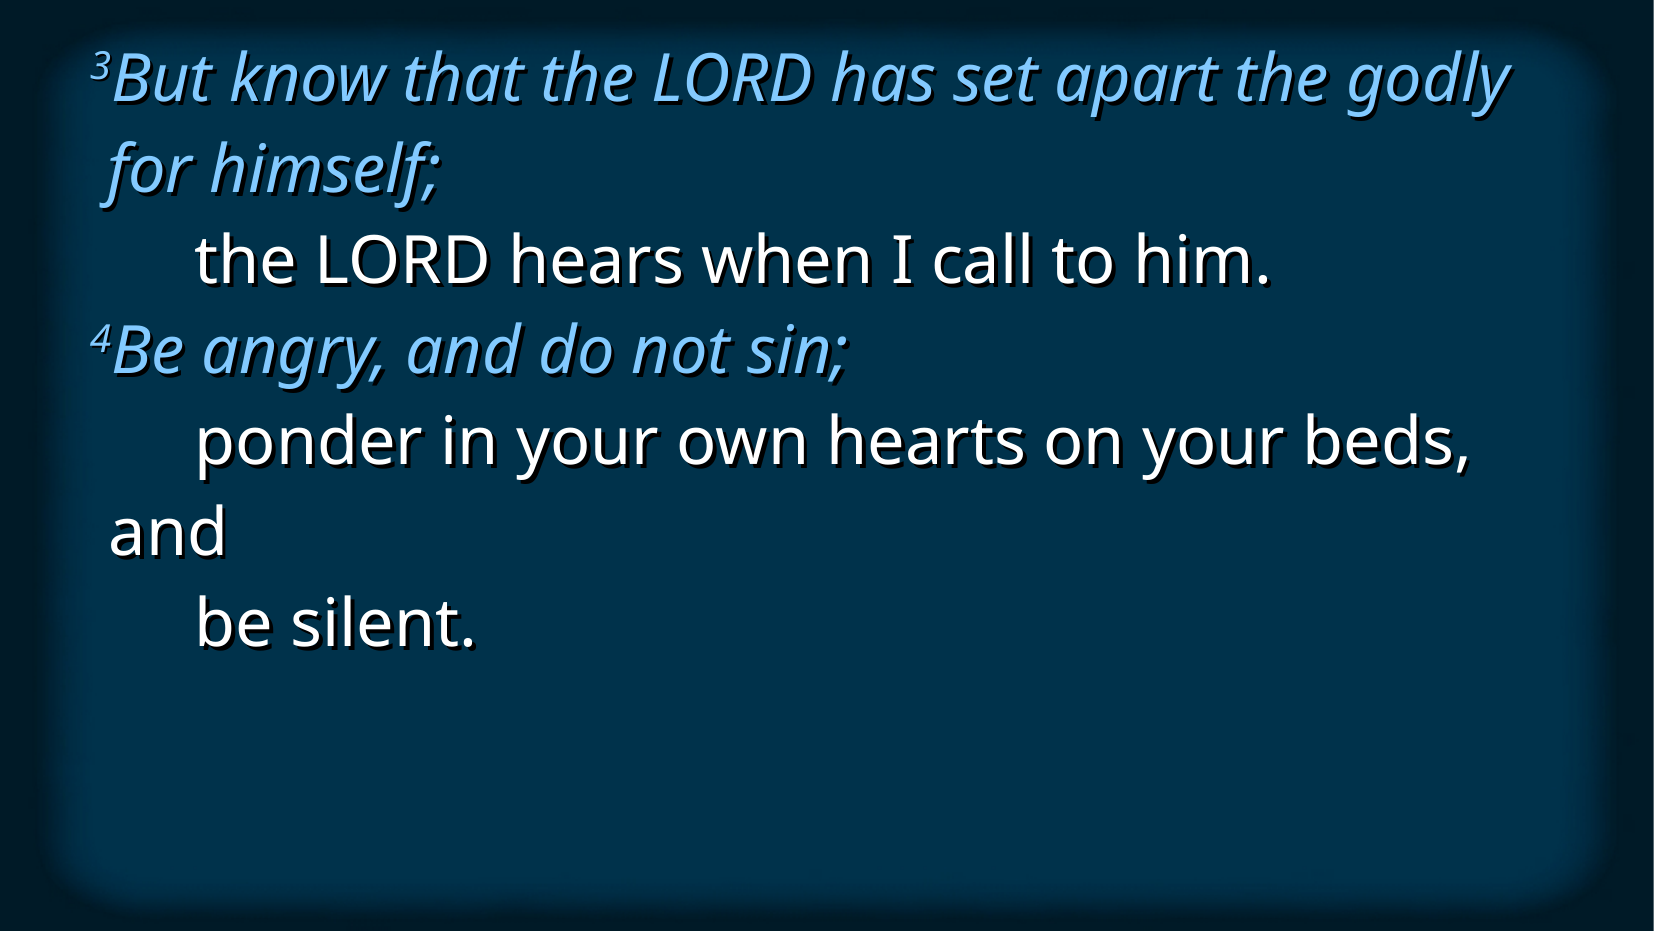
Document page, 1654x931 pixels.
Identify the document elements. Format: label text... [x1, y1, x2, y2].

picture [0, 0, 1654, 931]
text_box 3But know that the LORD has set apart the godly for himself; the LORD hears when I call to him. 4Be angry, and do not sin; ponder in your own hearts on your beds, and be silent. [75, 23, 1576, 586]
